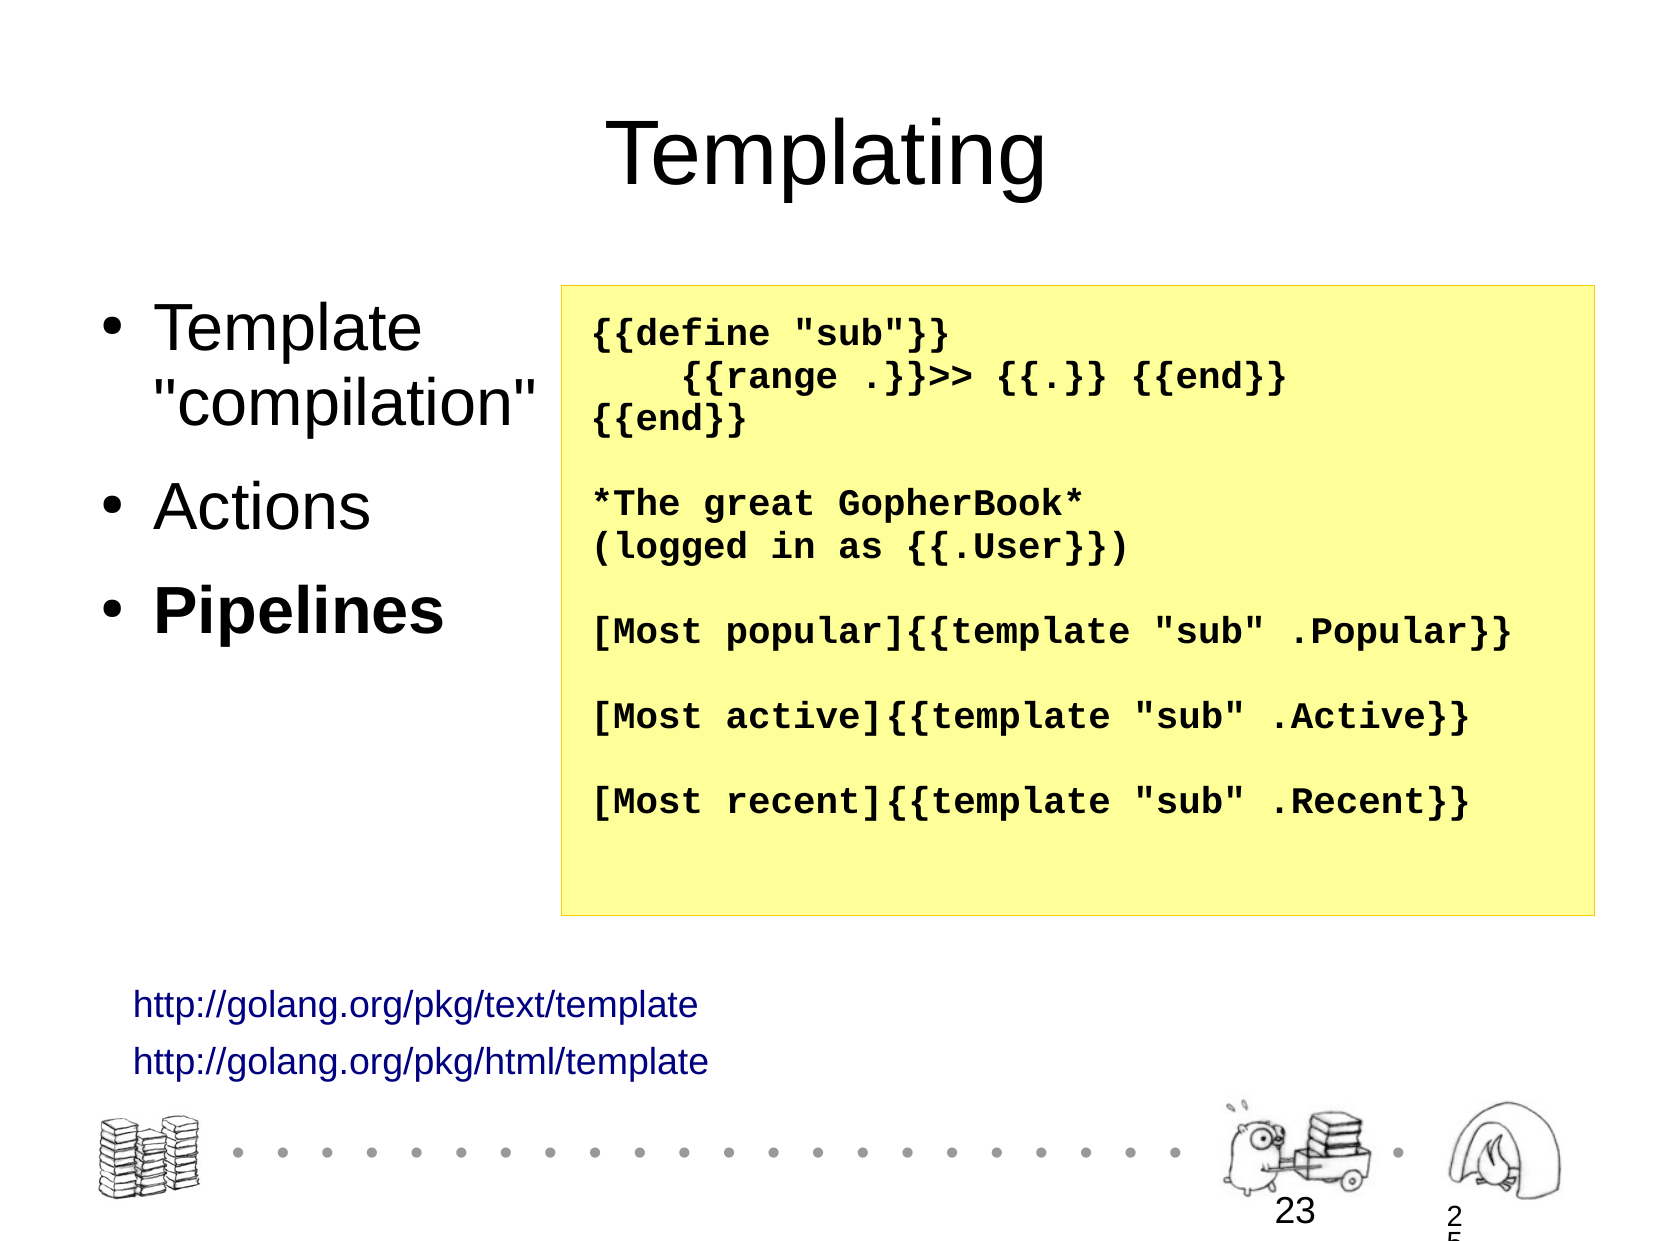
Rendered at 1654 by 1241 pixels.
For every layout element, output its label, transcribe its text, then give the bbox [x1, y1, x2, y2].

text_box http://golang.org/pkg/text/template [118, 976, 714, 1033]
picture [1441, 1092, 1565, 1211]
list {{define "sub"}} {{range .}}>> {{.}} {{end}} {{end}} *The great GopherBook* (logged in as {{.User}}) [Most popular]{{template "sub" .Popular}} [Most active] {{template "sub" .Active}} [Most recent] {{template "sub" .Recent}} [561, 285, 1595, 916]
title Templating [82, 49, 1571, 257]
list Template "compilation" Actions Pipelines [82, 290, 561, 680]
text_box http://golang.org/pkg/html/template [118, 1033, 725, 1091]
picture [88, 1092, 207, 1211]
picture [1211, 1093, 1379, 1203]
